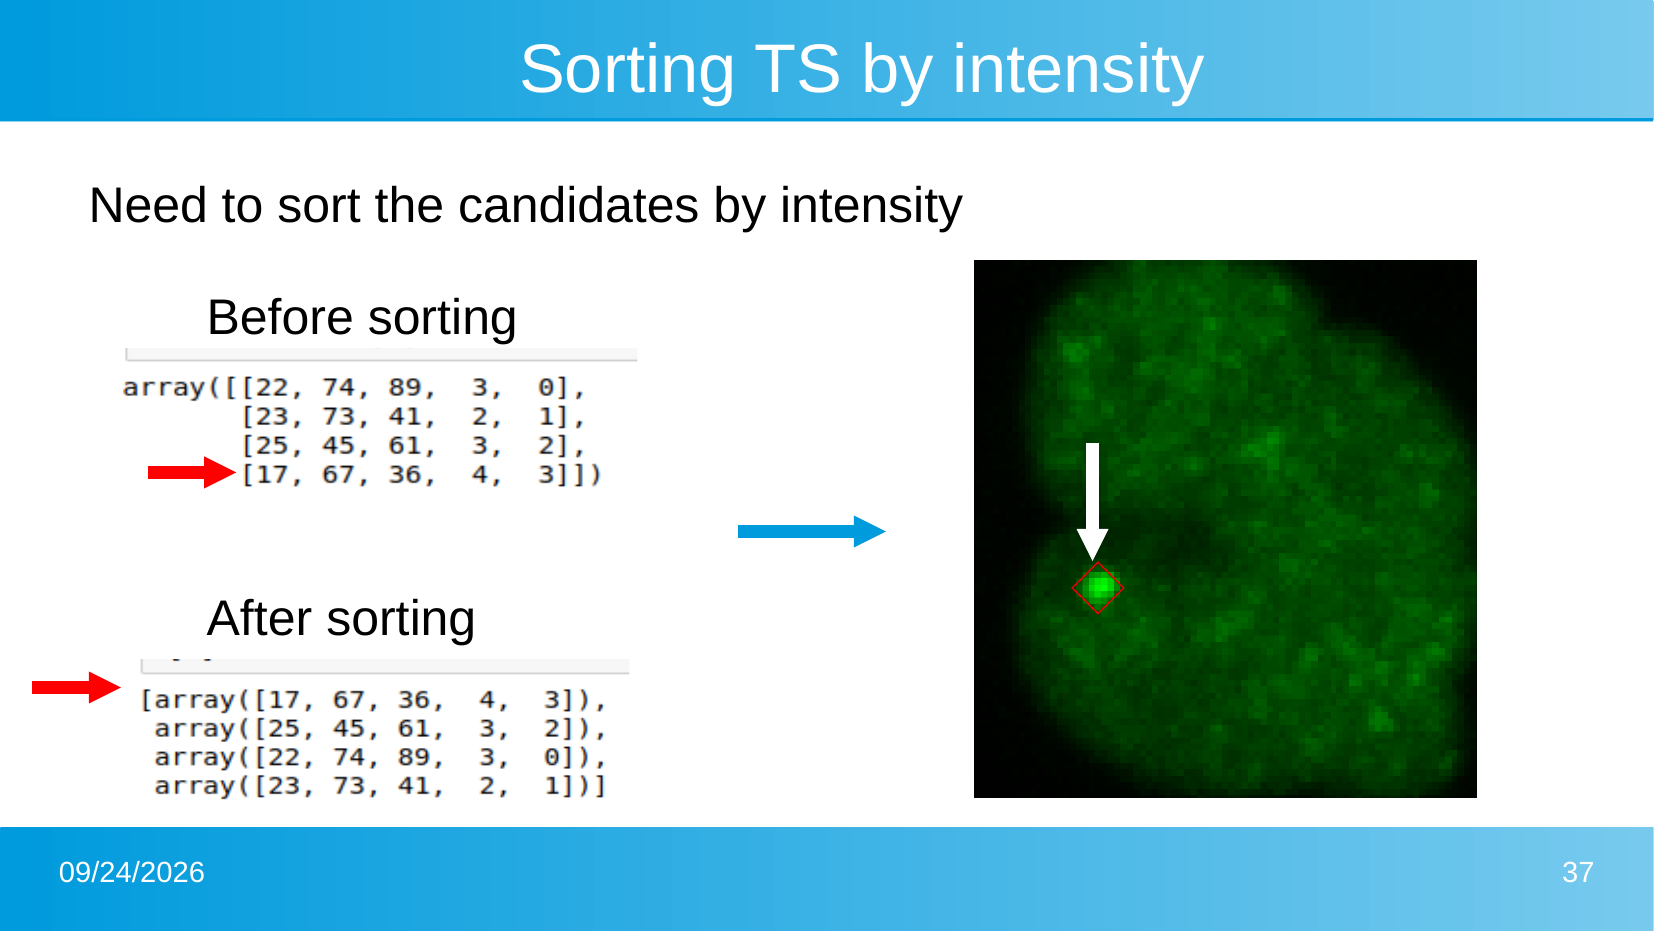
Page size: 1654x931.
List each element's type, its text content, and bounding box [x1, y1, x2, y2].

picture [130, 659, 630, 811]
picture [974, 260, 1477, 798]
list Before sorting [206, 288, 562, 349]
title Sorting TS by intensity [59, 29, 1595, 108]
list After sorting [206, 589, 562, 650]
picture [118, 348, 638, 502]
list Need to sort the candidates by intensity [88, 177, 1565, 266]
